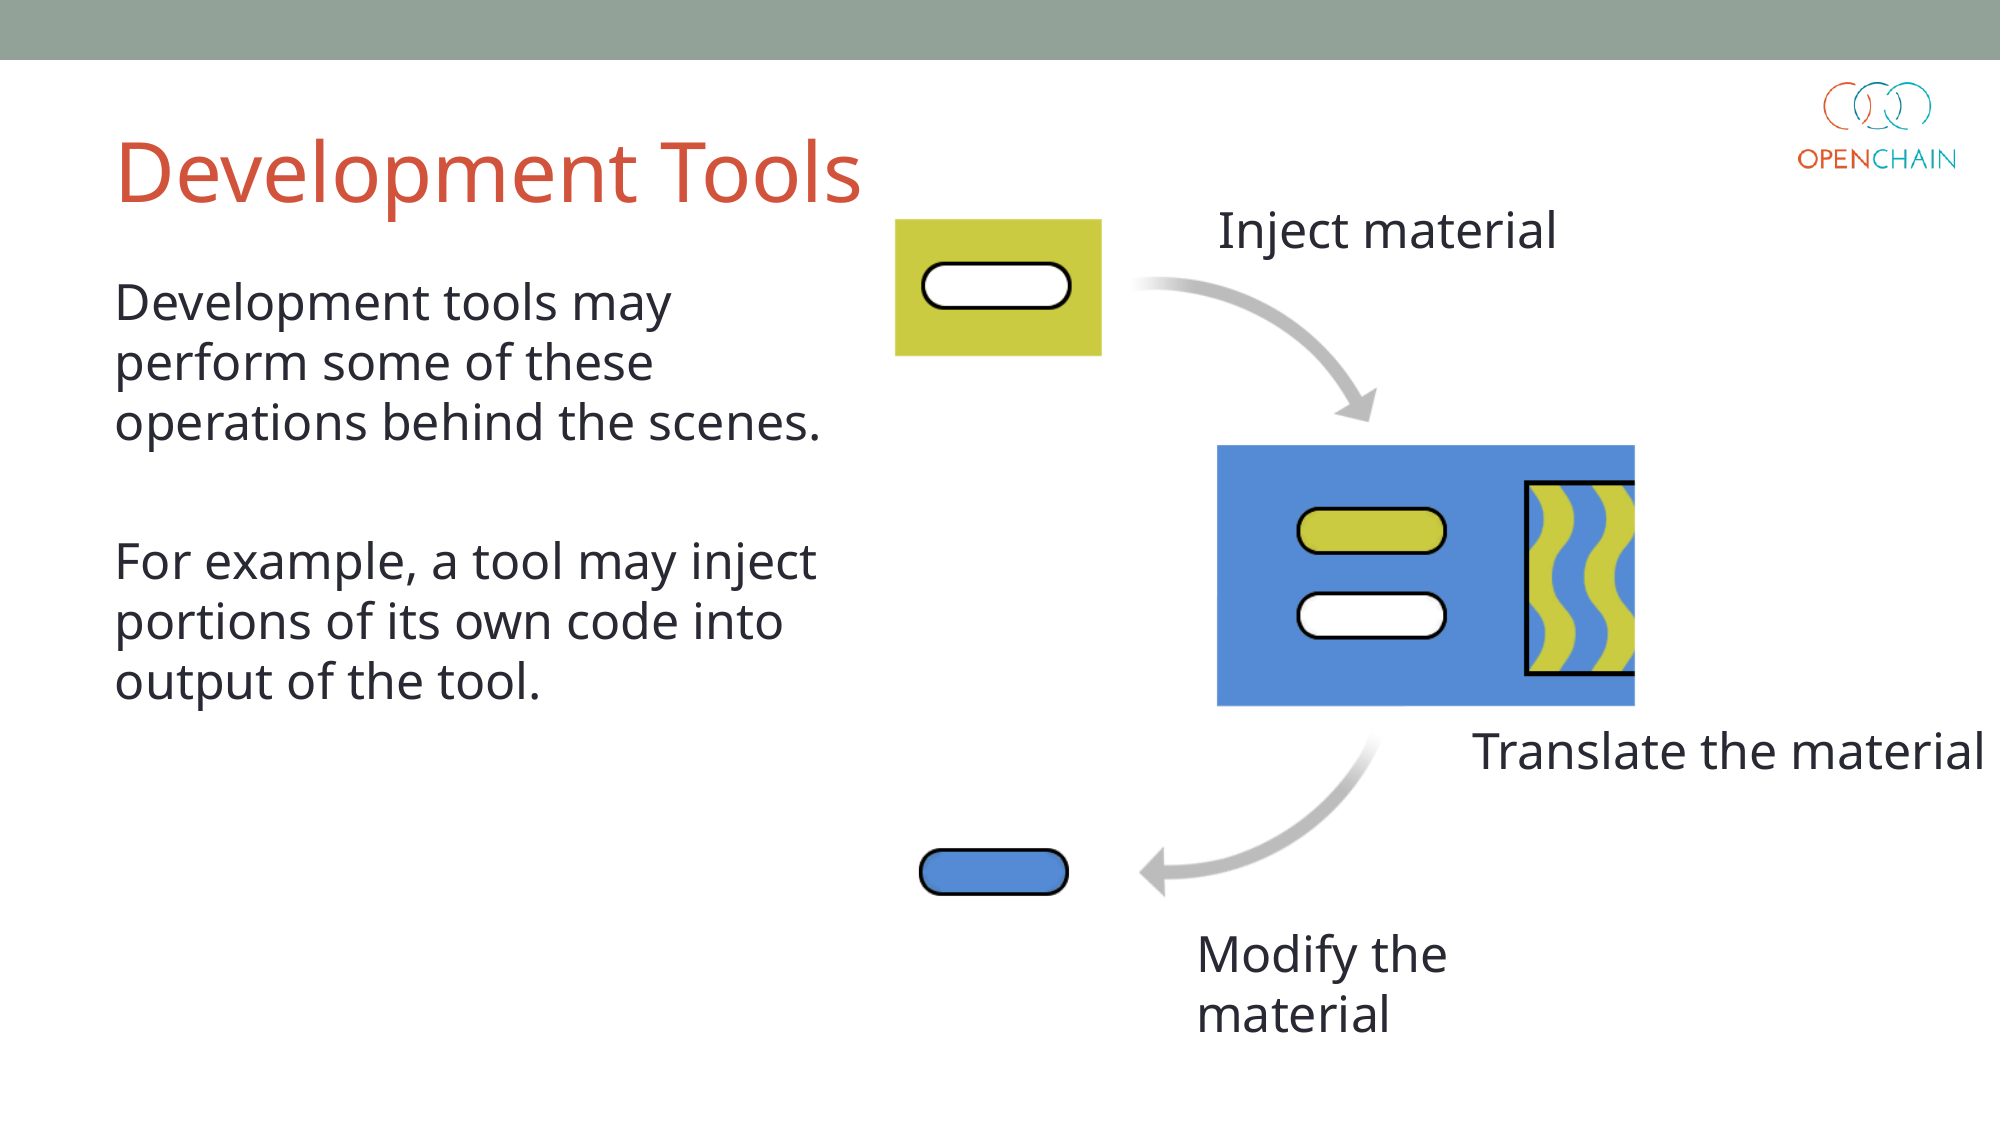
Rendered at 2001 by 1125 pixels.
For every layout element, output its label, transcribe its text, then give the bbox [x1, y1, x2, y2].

text_box Modify the material [1181, 914, 1664, 991]
text_box Translate the material [1457, 711, 2000, 788]
title Development Tools [99, 87, 1900, 250]
text_box Inject material [1203, 191, 1602, 267]
picture [1798, 82, 1955, 169]
list Development tools may perform some of these operations behind the scenes. For example, a tool may inject portions of its own code into output of the tool. [99, 262, 845, 1063]
picture [795, 181, 1806, 953]
